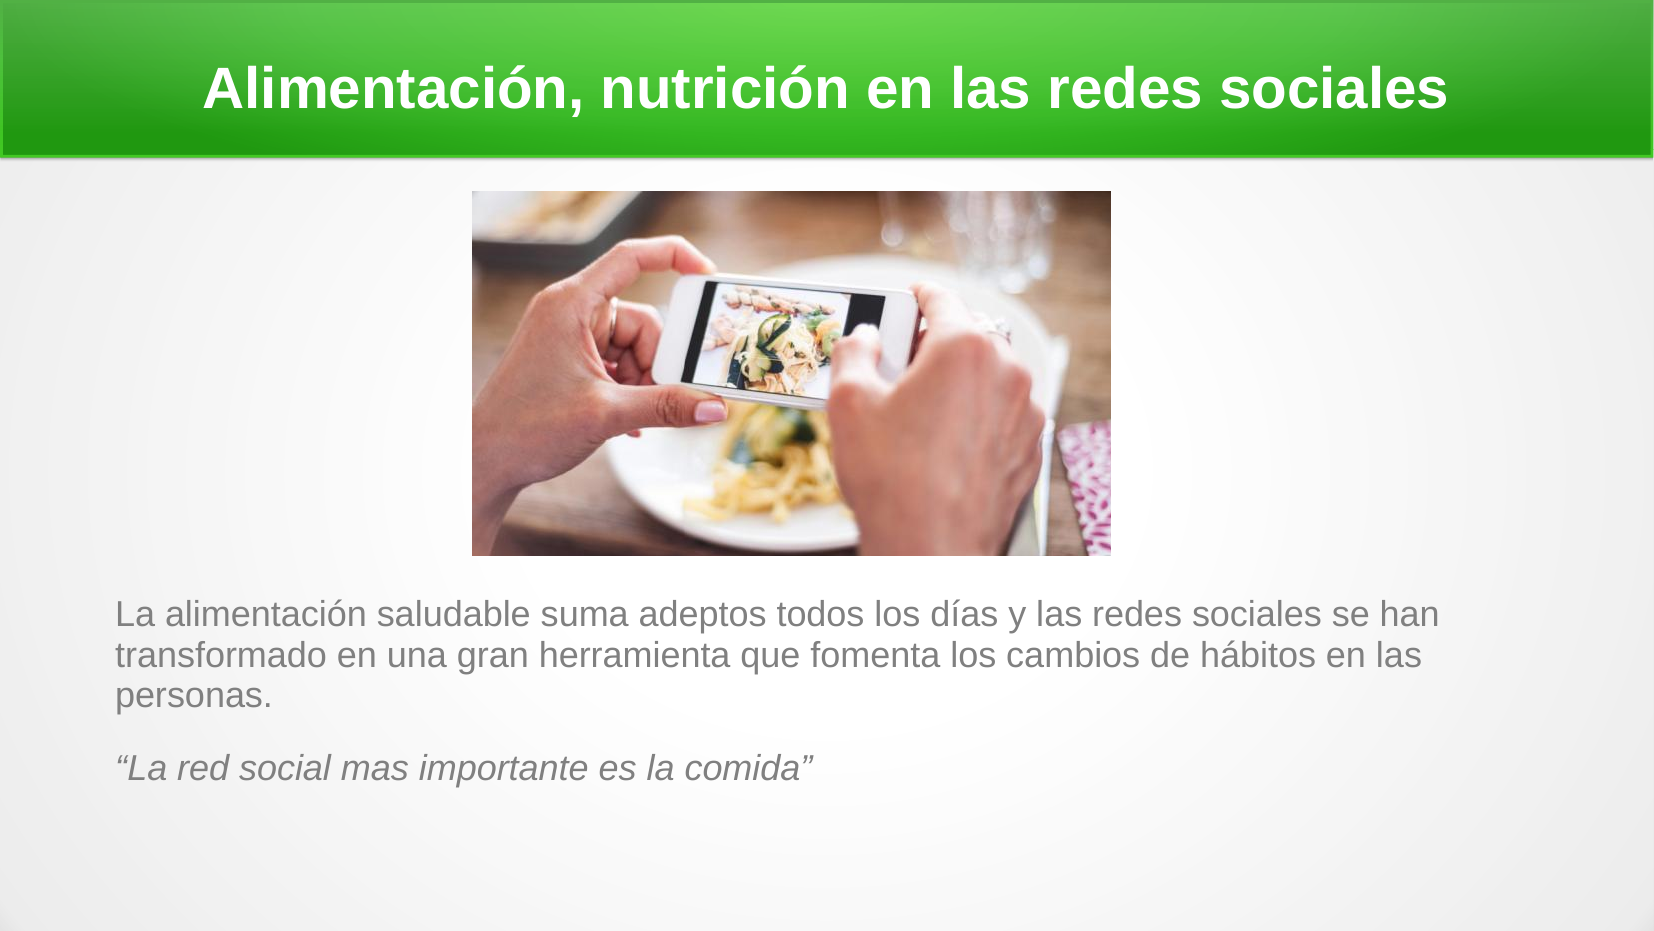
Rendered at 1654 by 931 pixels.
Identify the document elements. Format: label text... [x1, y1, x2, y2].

picture [472, 191, 1111, 556]
list La alimentación saludable suma adeptos todos los días y las redes sociales se han transformado en una gran herramienta que fomenta los cambios de hábitos en las personas. “La red social mas importante es la comida” [47, 594, 1583, 792]
title Alimentación, nutrición en las redes sociales [82, 35, 1571, 142]
